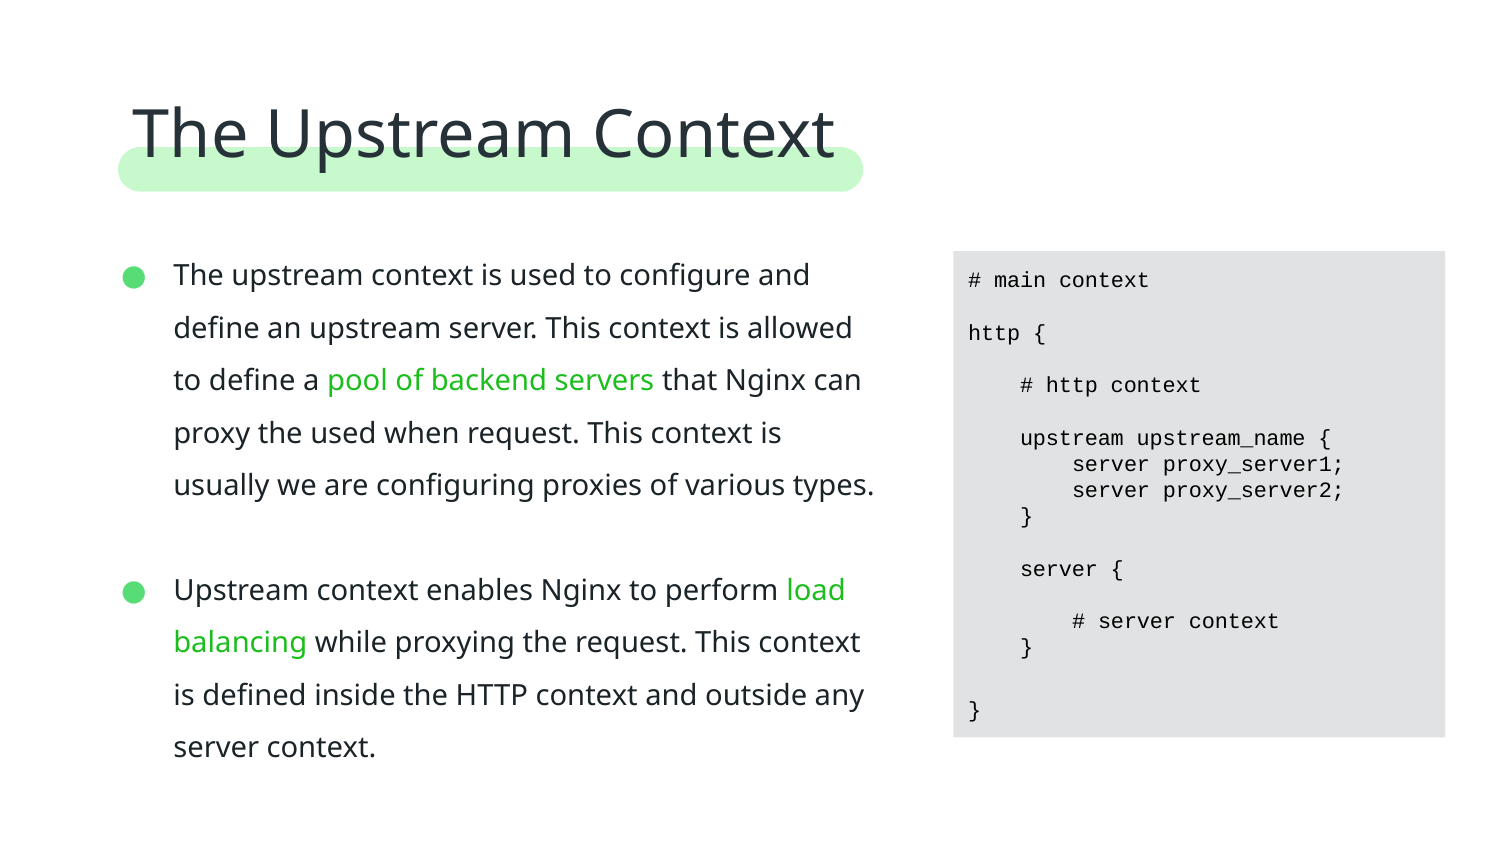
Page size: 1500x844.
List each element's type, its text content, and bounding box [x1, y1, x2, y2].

text_box [119, 177, 862, 192]
text_box The upstream context is used to configure and define an upstream server. This context is allowed to define a pool of backend servers that Nginx can proxy the used when request. This context is usually we are configuring proxies of various types. Upstream context enables Nginx to perform load balancing while proxying the request. This context is defined inside the HTTP context and outside any server context. [83, 224, 897, 779]
text_box # main context http { # http context upstream upstream_name { server proxy_server1; server proxy_server2; } server { # server context } } [953, 251, 1446, 738]
text_box The Upstream Context [118, 76, 1382, 177]
